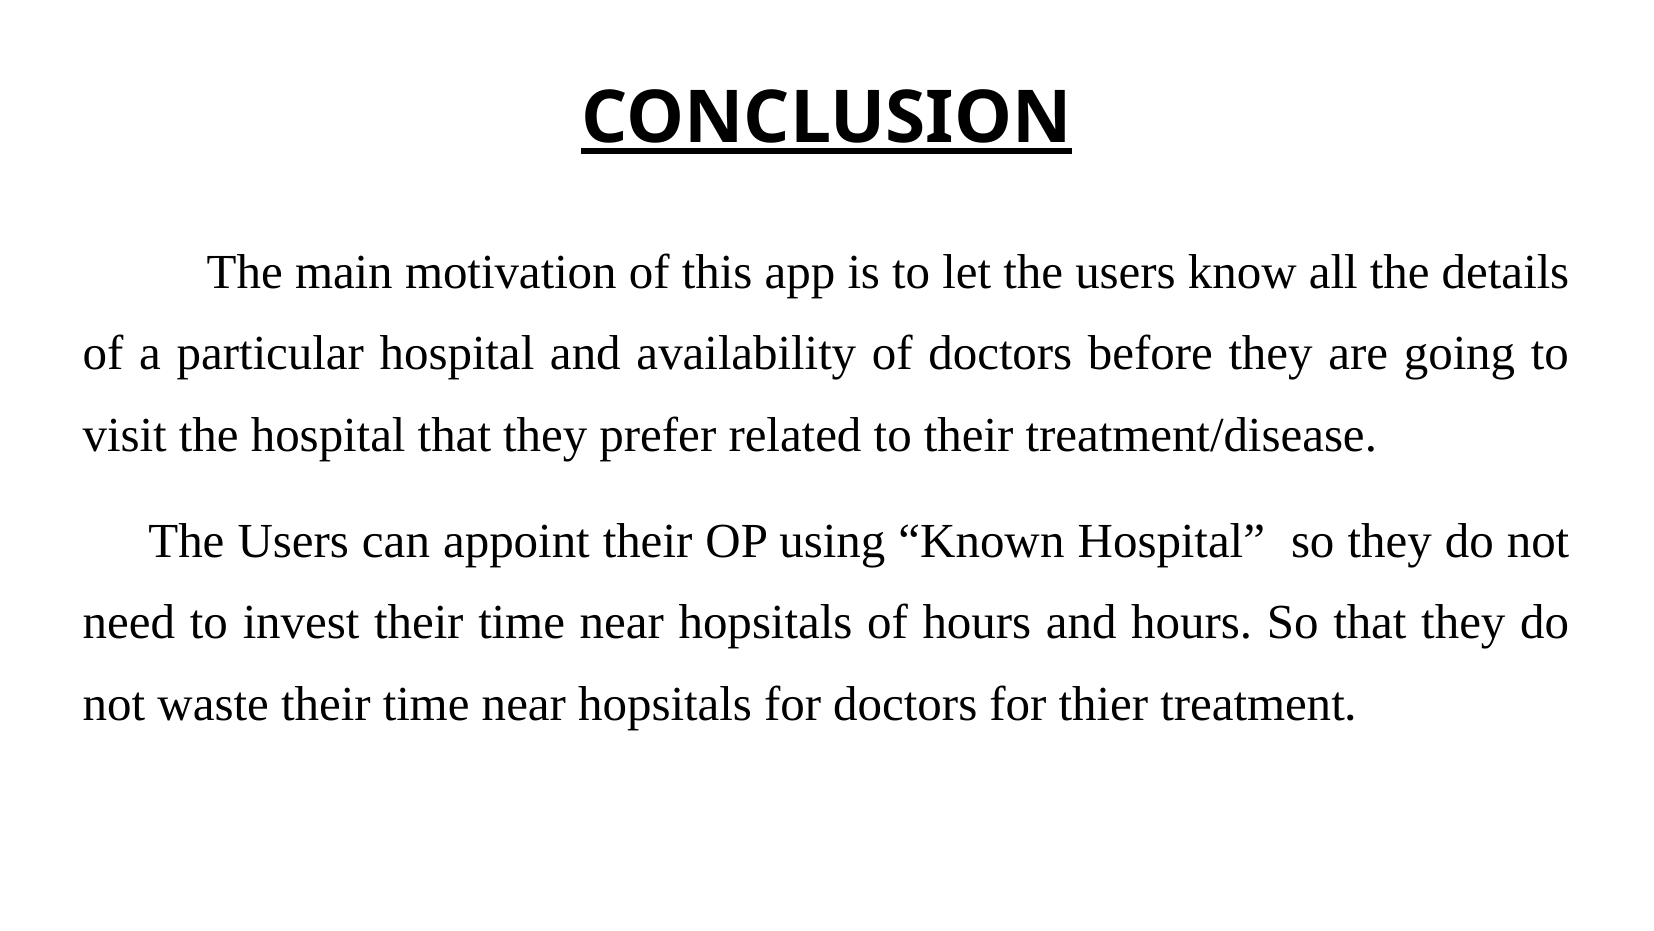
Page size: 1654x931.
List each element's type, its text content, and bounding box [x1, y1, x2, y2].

title CONCLUSION [82, 37, 1571, 193]
list The main motivation of this app is to let the users know all the details of a particular hospital and availability of doctors before they are going to visit the hospital that they prefer related to their treatment/disease. The Users can appoint their OP using “Known Hospital” so they do not need to invest their time near hopsitals of hours and hours. So that they do not waste their time near hopsitals for doctors for thier treatment. [82, 217, 1571, 758]
